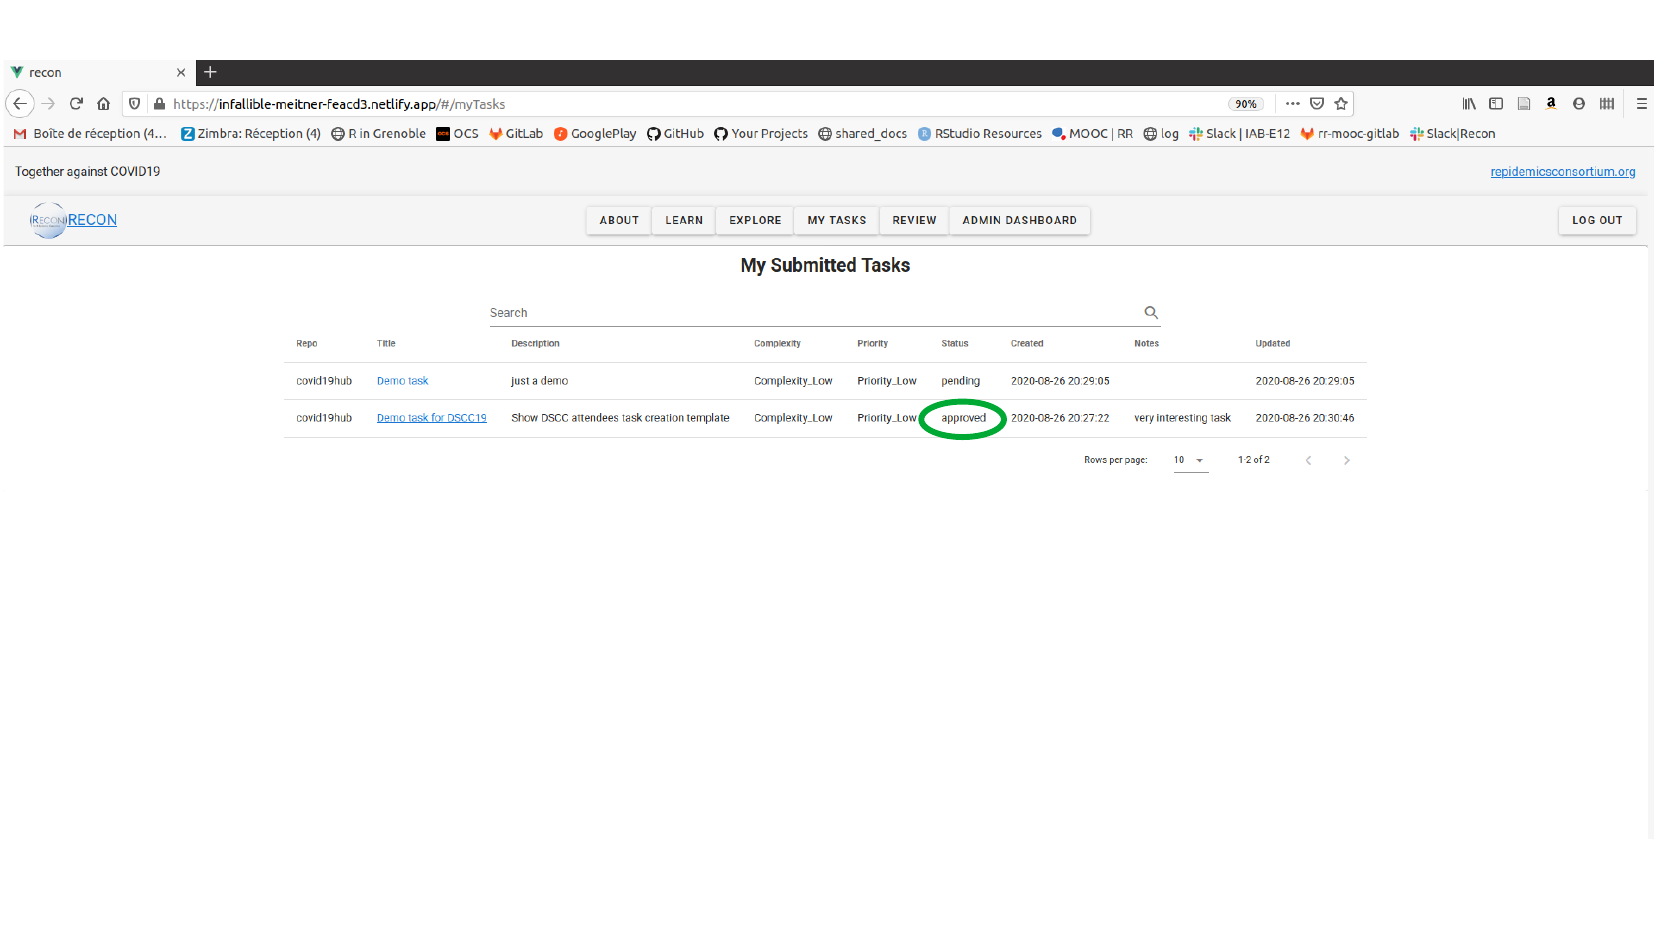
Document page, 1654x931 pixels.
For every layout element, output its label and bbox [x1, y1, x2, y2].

picture [3, 60, 1654, 839]
